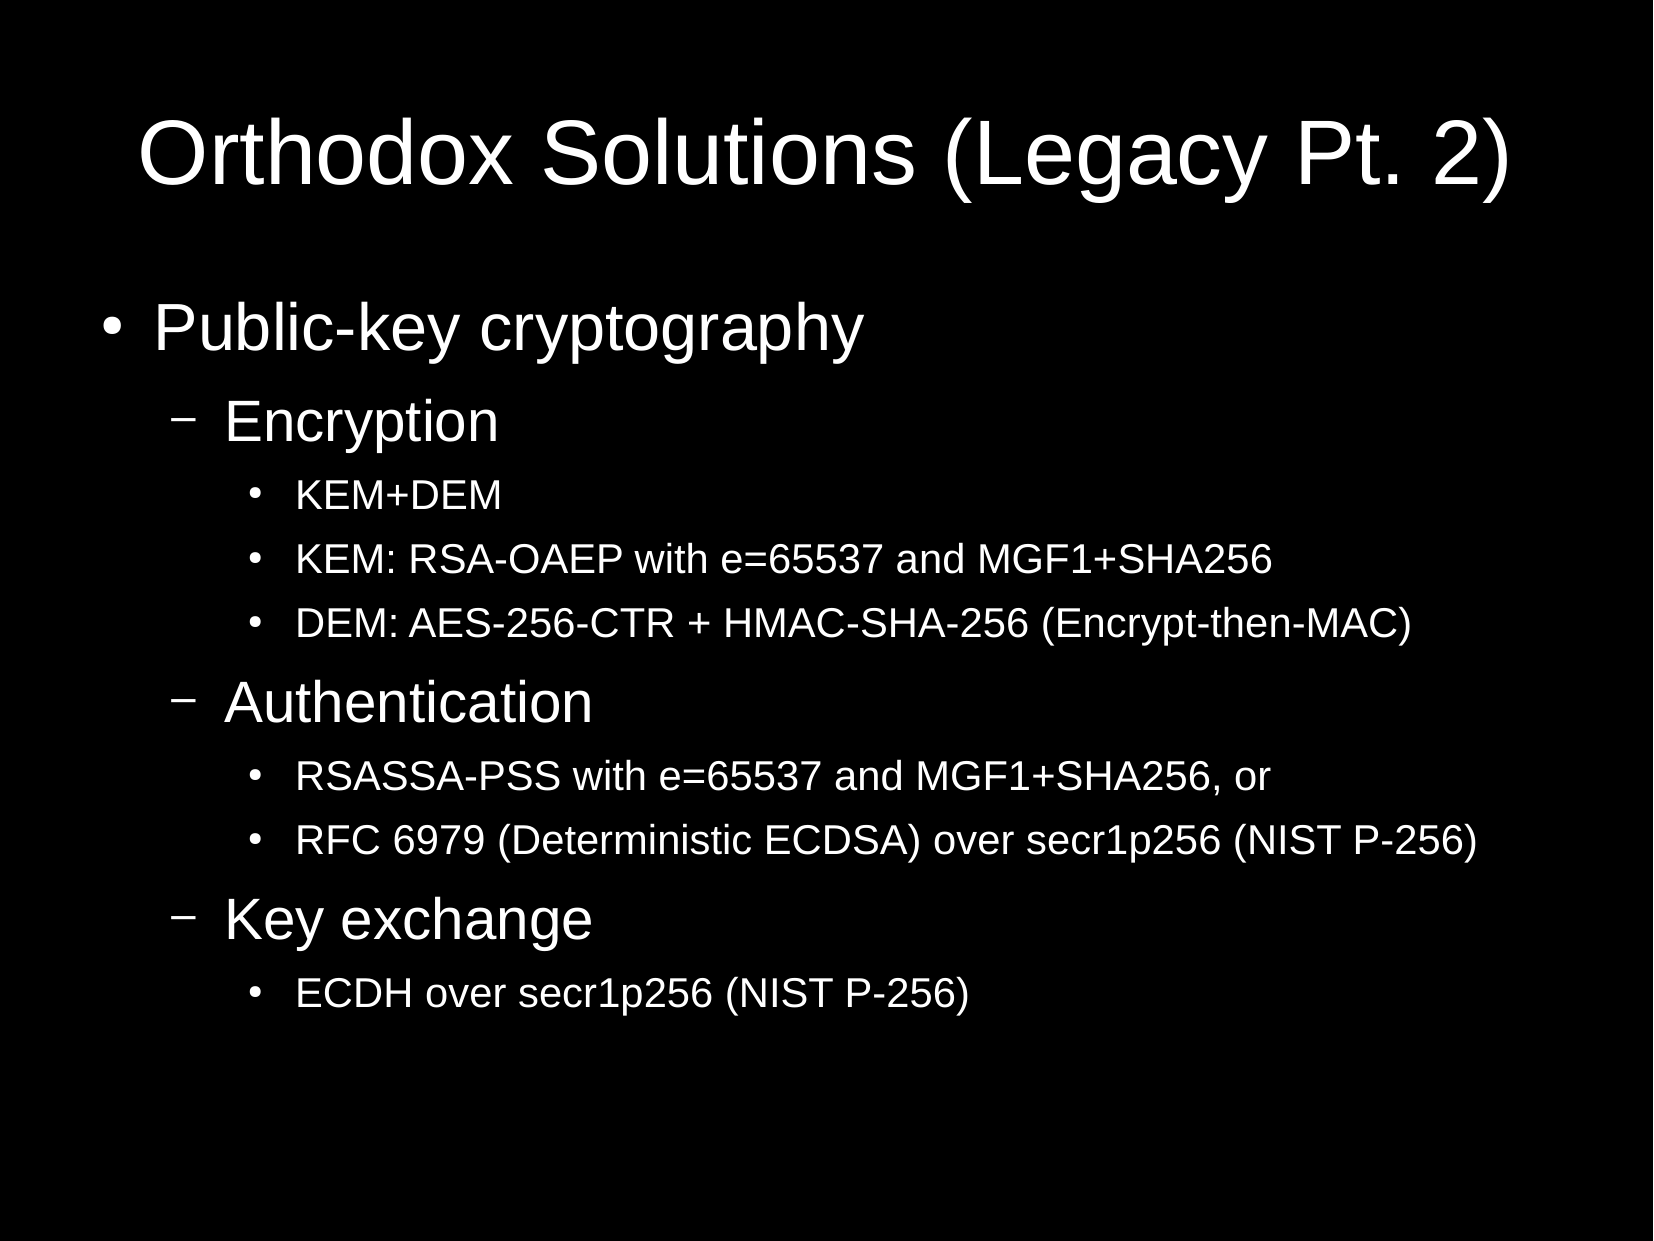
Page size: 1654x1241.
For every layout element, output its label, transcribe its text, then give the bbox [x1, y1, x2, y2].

list Public-key cryptography Encryption KEM+DEM KEM: RSA-OAEP with e=65537 and MGF1+SHA256 DEM: AES-256-CTR + HMAC-SHA-256 (Encrypt-then-MAC) Authentication RSASSA-PSS with e=65537 and MGF1+SHA256, or RFC 6979 (Deterministic ECDSA) over secr1p256 (NIST P-256) Key exchange ECDH over secr1p256 (NIST P-256) [82, 290, 1571, 1186]
title Orthodox Solutions (Legacy Pt. 2) [82, 49, 1571, 257]
